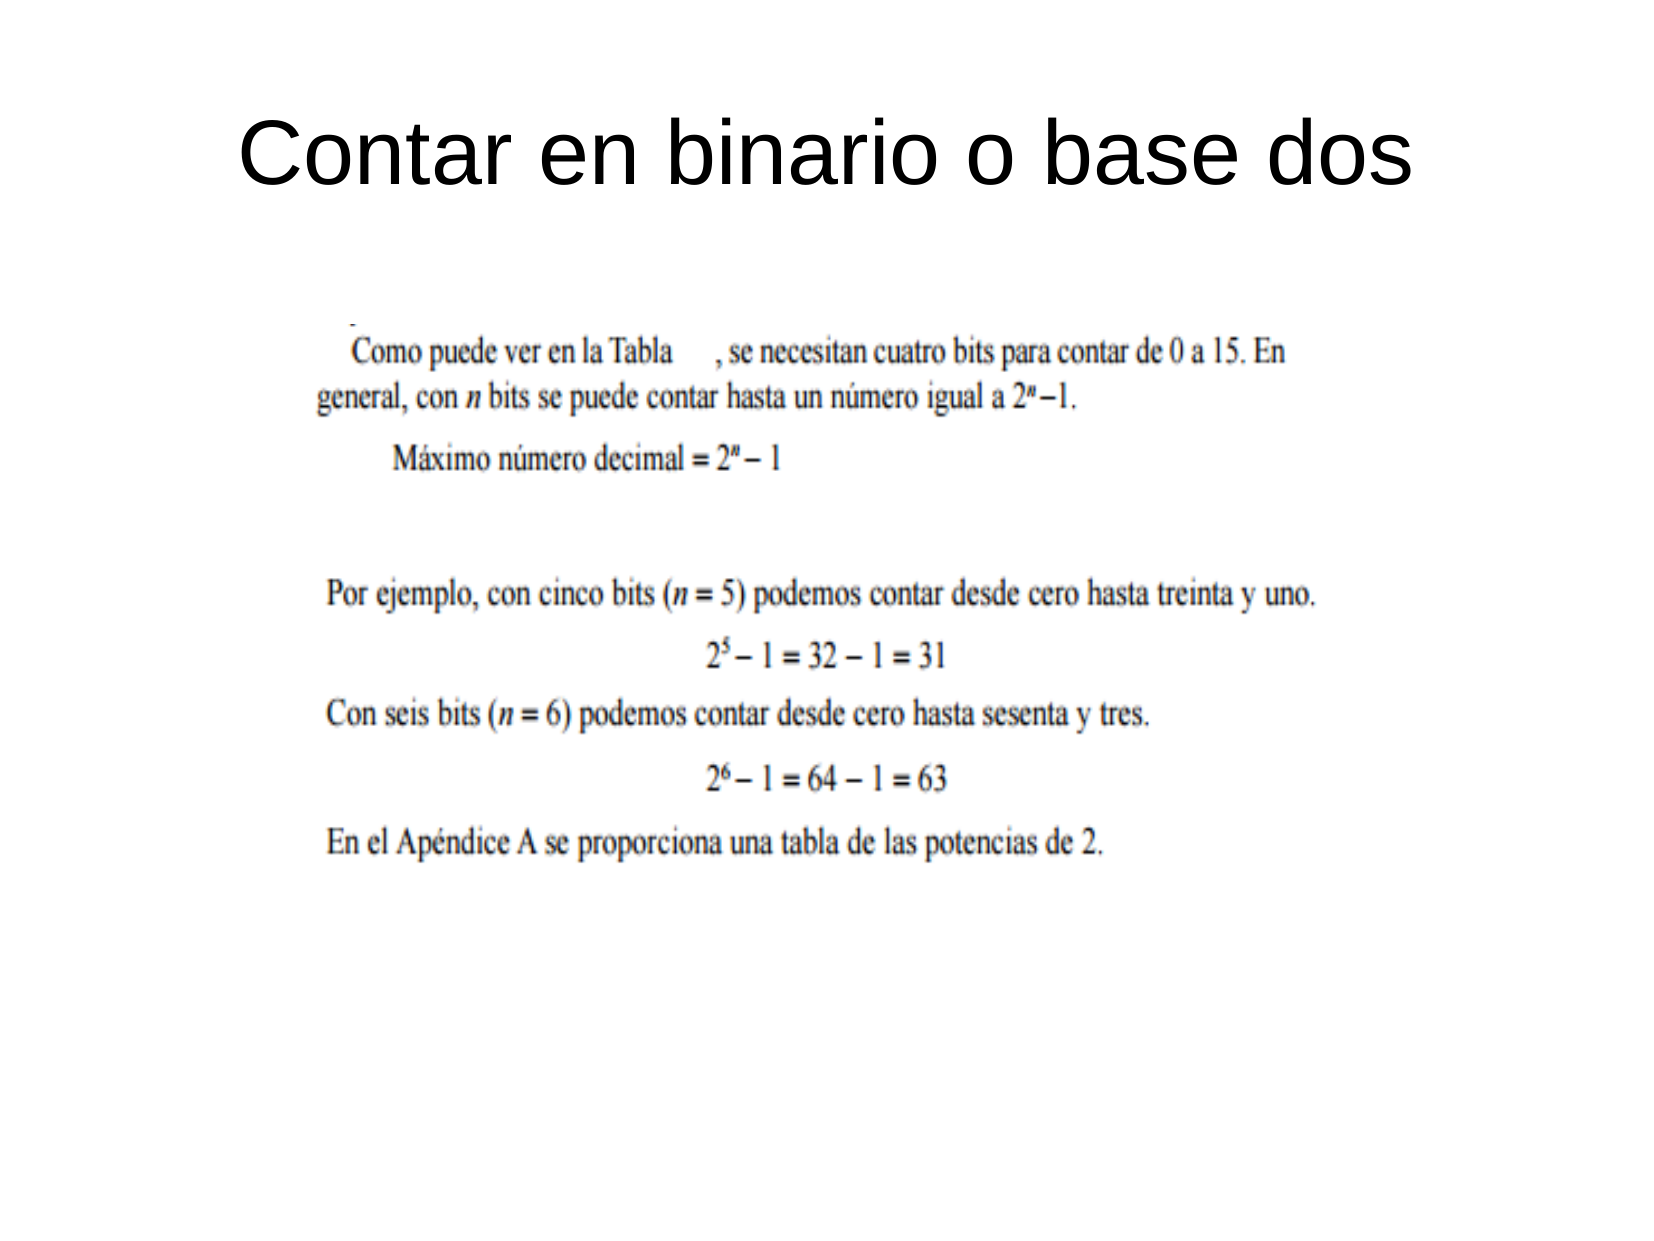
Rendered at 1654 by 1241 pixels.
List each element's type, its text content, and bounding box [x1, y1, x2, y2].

title Contar en binario o base dos [82, 49, 1571, 257]
picture [295, 324, 1300, 502]
picture [295, 560, 1359, 886]
